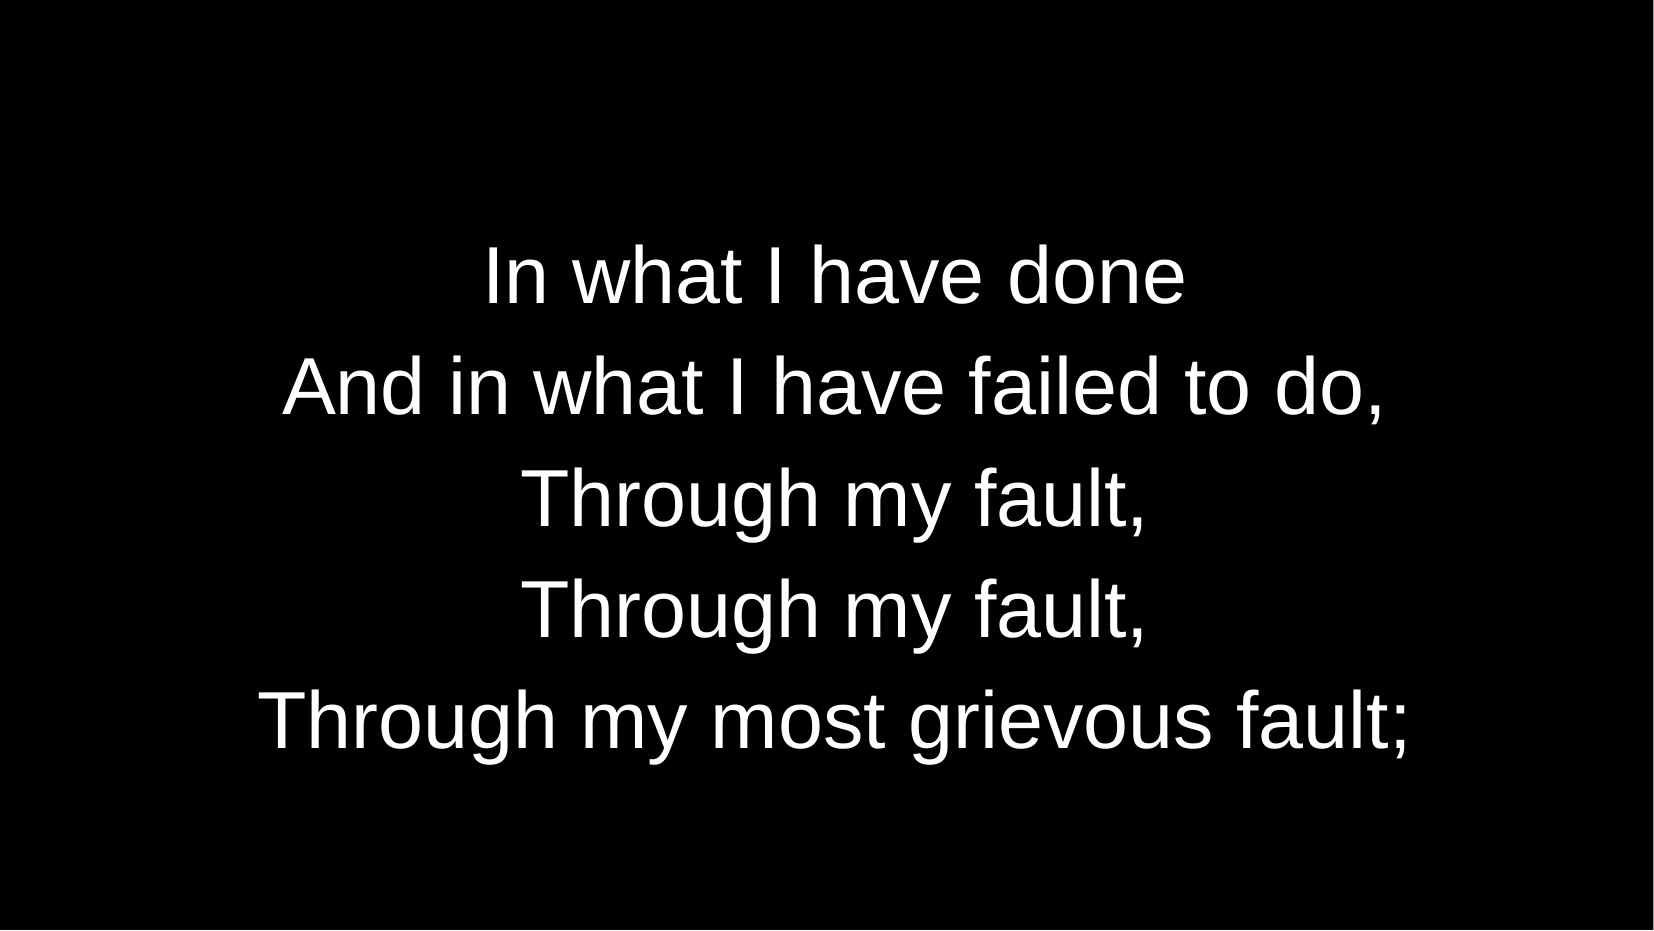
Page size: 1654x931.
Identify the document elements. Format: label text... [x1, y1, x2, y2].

list In what I have done And in what I have failed to do, Through my fault, Through my fault, Through my most grievous fault; [0, 230, 1654, 770]
